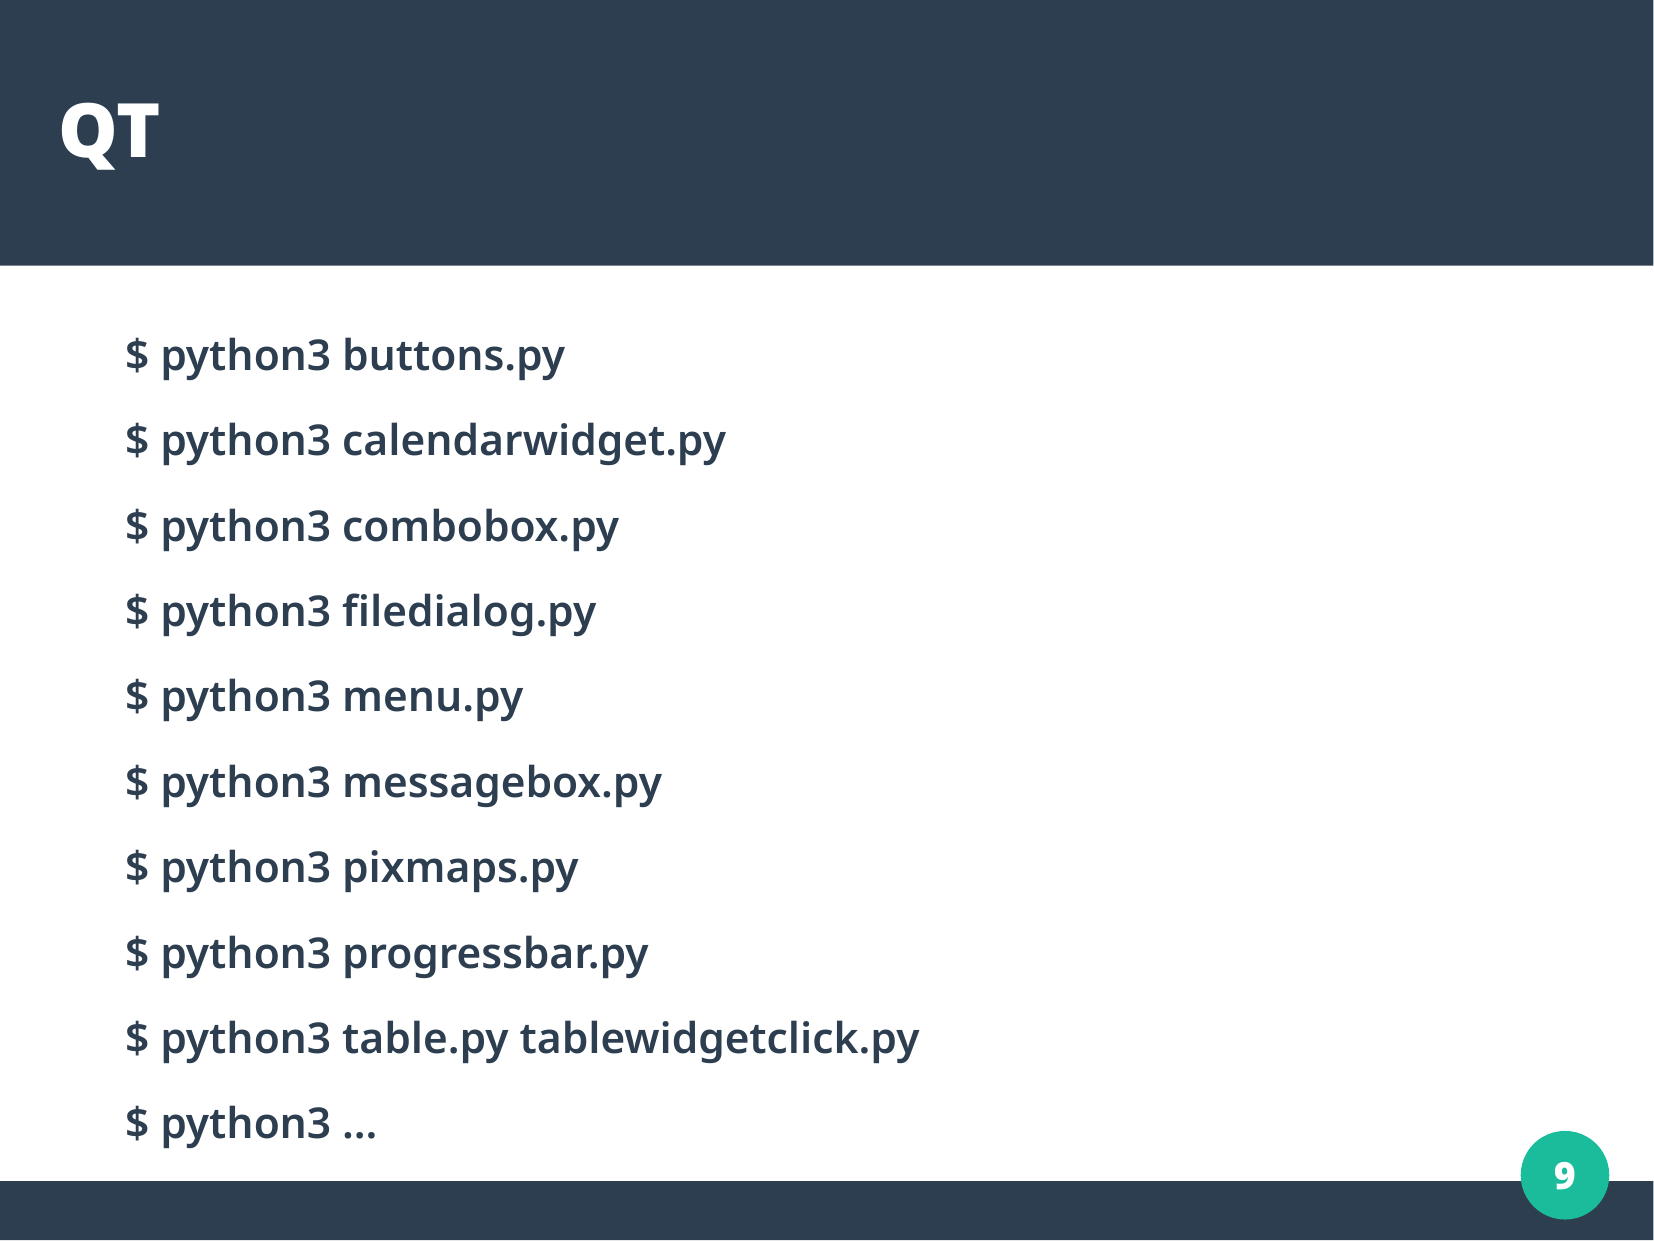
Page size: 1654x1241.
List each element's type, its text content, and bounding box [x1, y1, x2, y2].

list $ python3 buttons.py $ python3 calendarwidget.py $ python3 combobox.py $ python3 filedialog.py $ python3 menu.py $ python3 messagebox.py $ python3 pixmaps.py $ python3 progressbar.py $ python3 table.py tablewidgetclick.py $ python3 ... [59, 324, 1595, 1152]
title QT [59, 49, 1595, 207]
